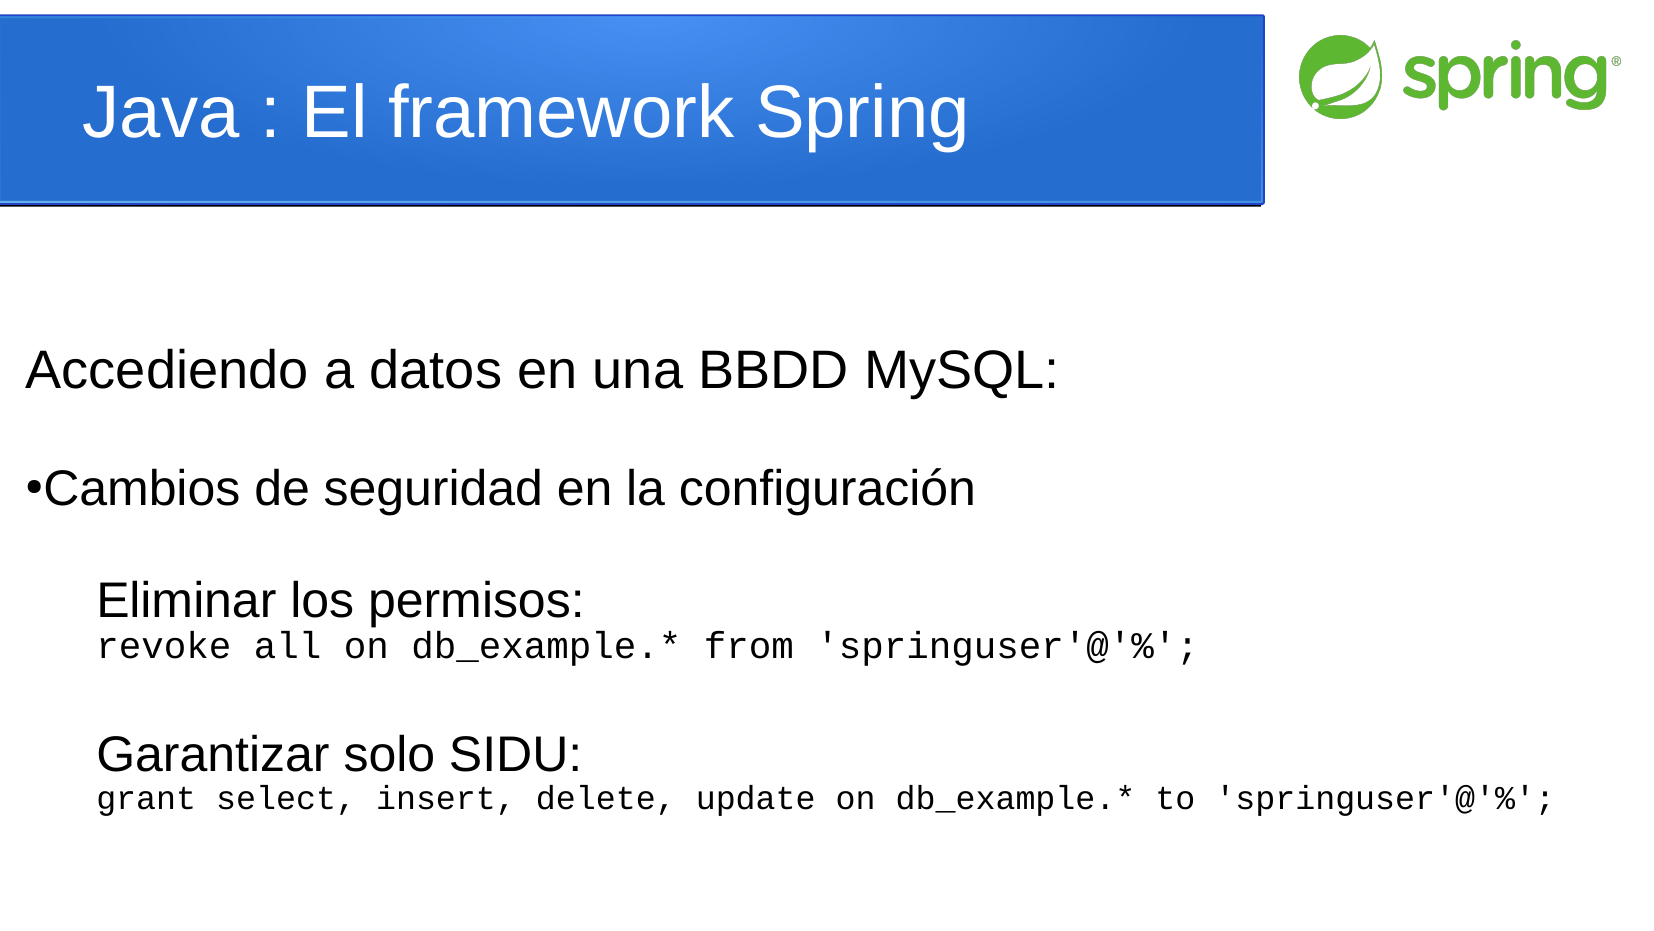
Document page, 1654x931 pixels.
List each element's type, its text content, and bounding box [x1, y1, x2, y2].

picture [1299, 35, 1621, 119]
title Java : El framework Spring [82, 35, 1235, 164]
subtitle Accediendo a datos en una BBDD MySQL: Cambios de seguridad en la configuración Eliminar los permisos: revoke all on db_example.* from 'springuser'@'%'; Garantizar solo SIDU: grant select, insert, delete, update on db_example.* to 'springuser'@'%'; [25, 164, 1644, 931]
